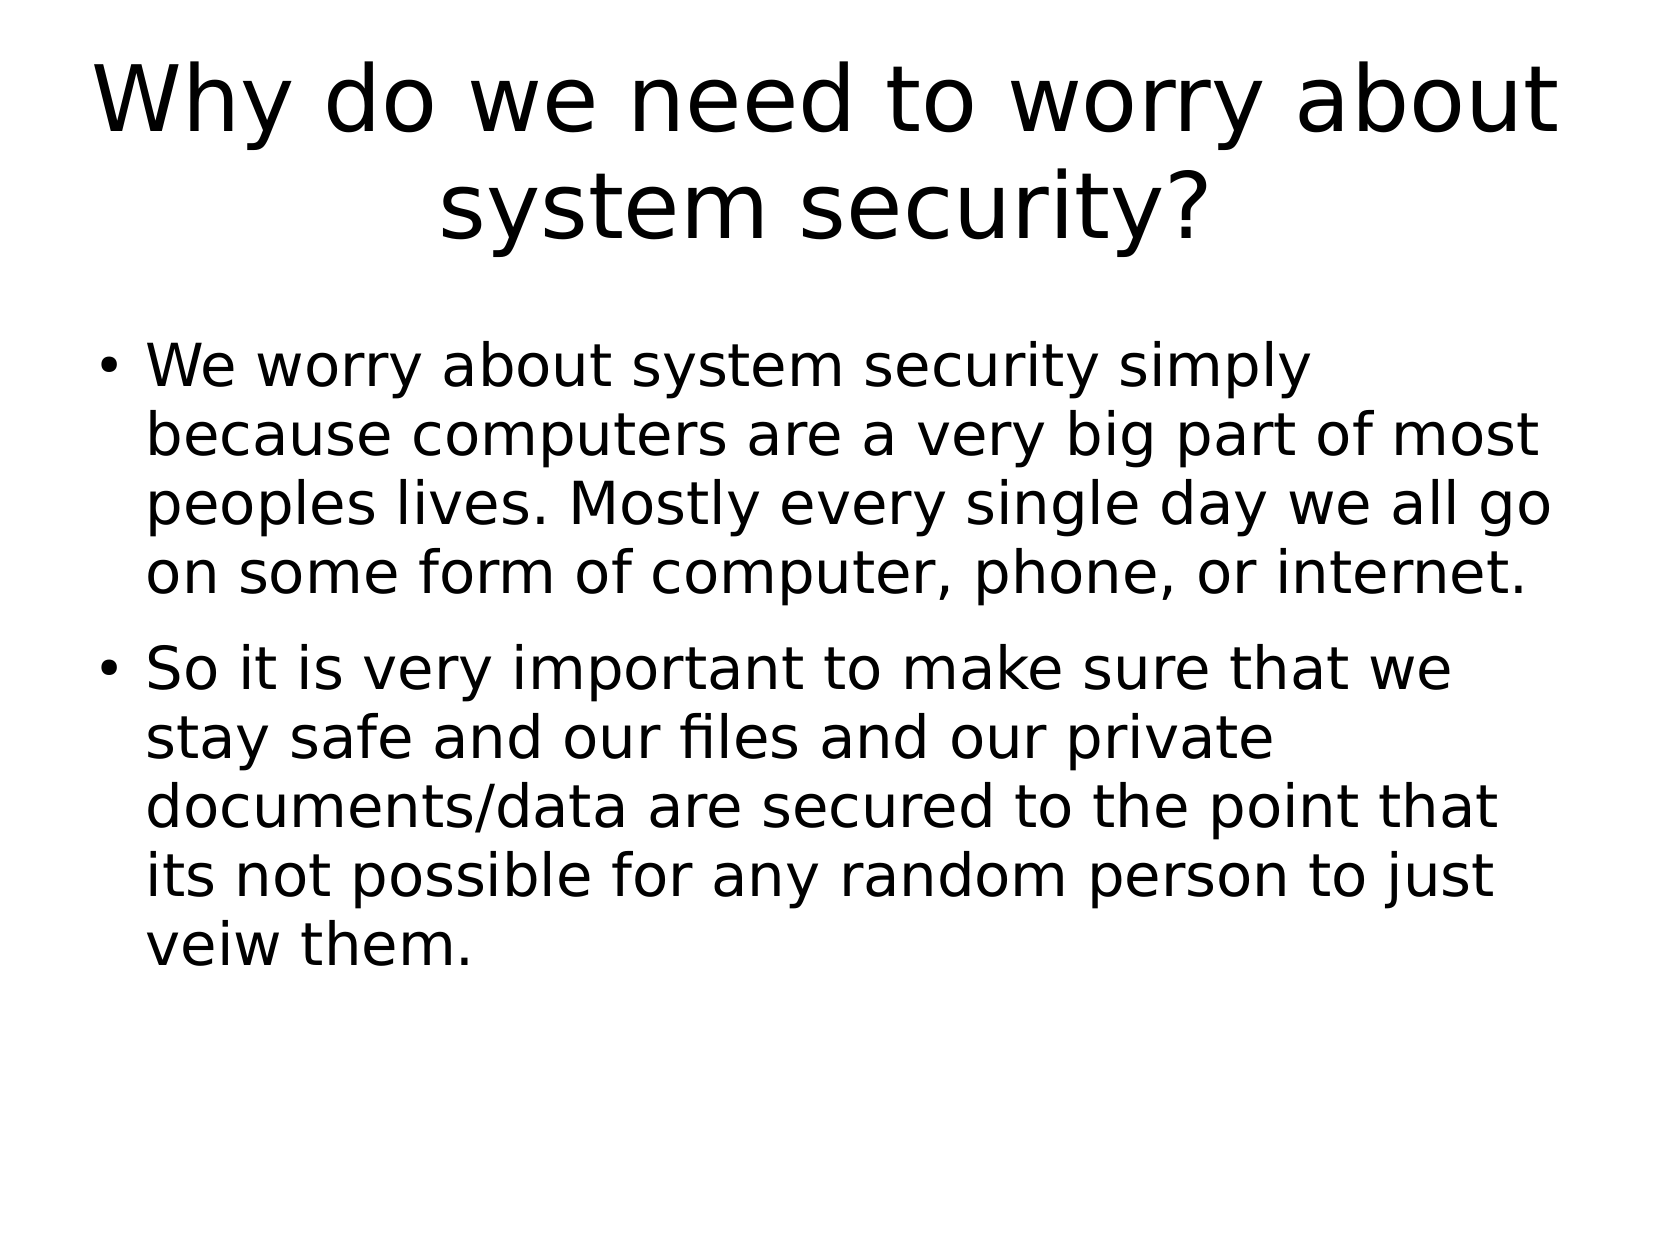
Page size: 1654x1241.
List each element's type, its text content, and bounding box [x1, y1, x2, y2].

title Why do we need to worry about system security? [82, 45, 1571, 261]
list We worry about system security simply because computers are a very big part of most peoples lives. Mostly every single day we all go on some form of computer, phone, or internet. So it is very important to make sure that we stay safe and our files and our private documents/data are secured to the point that its not possible for any random person to just veiw them. [82, 331, 1571, 1052]
